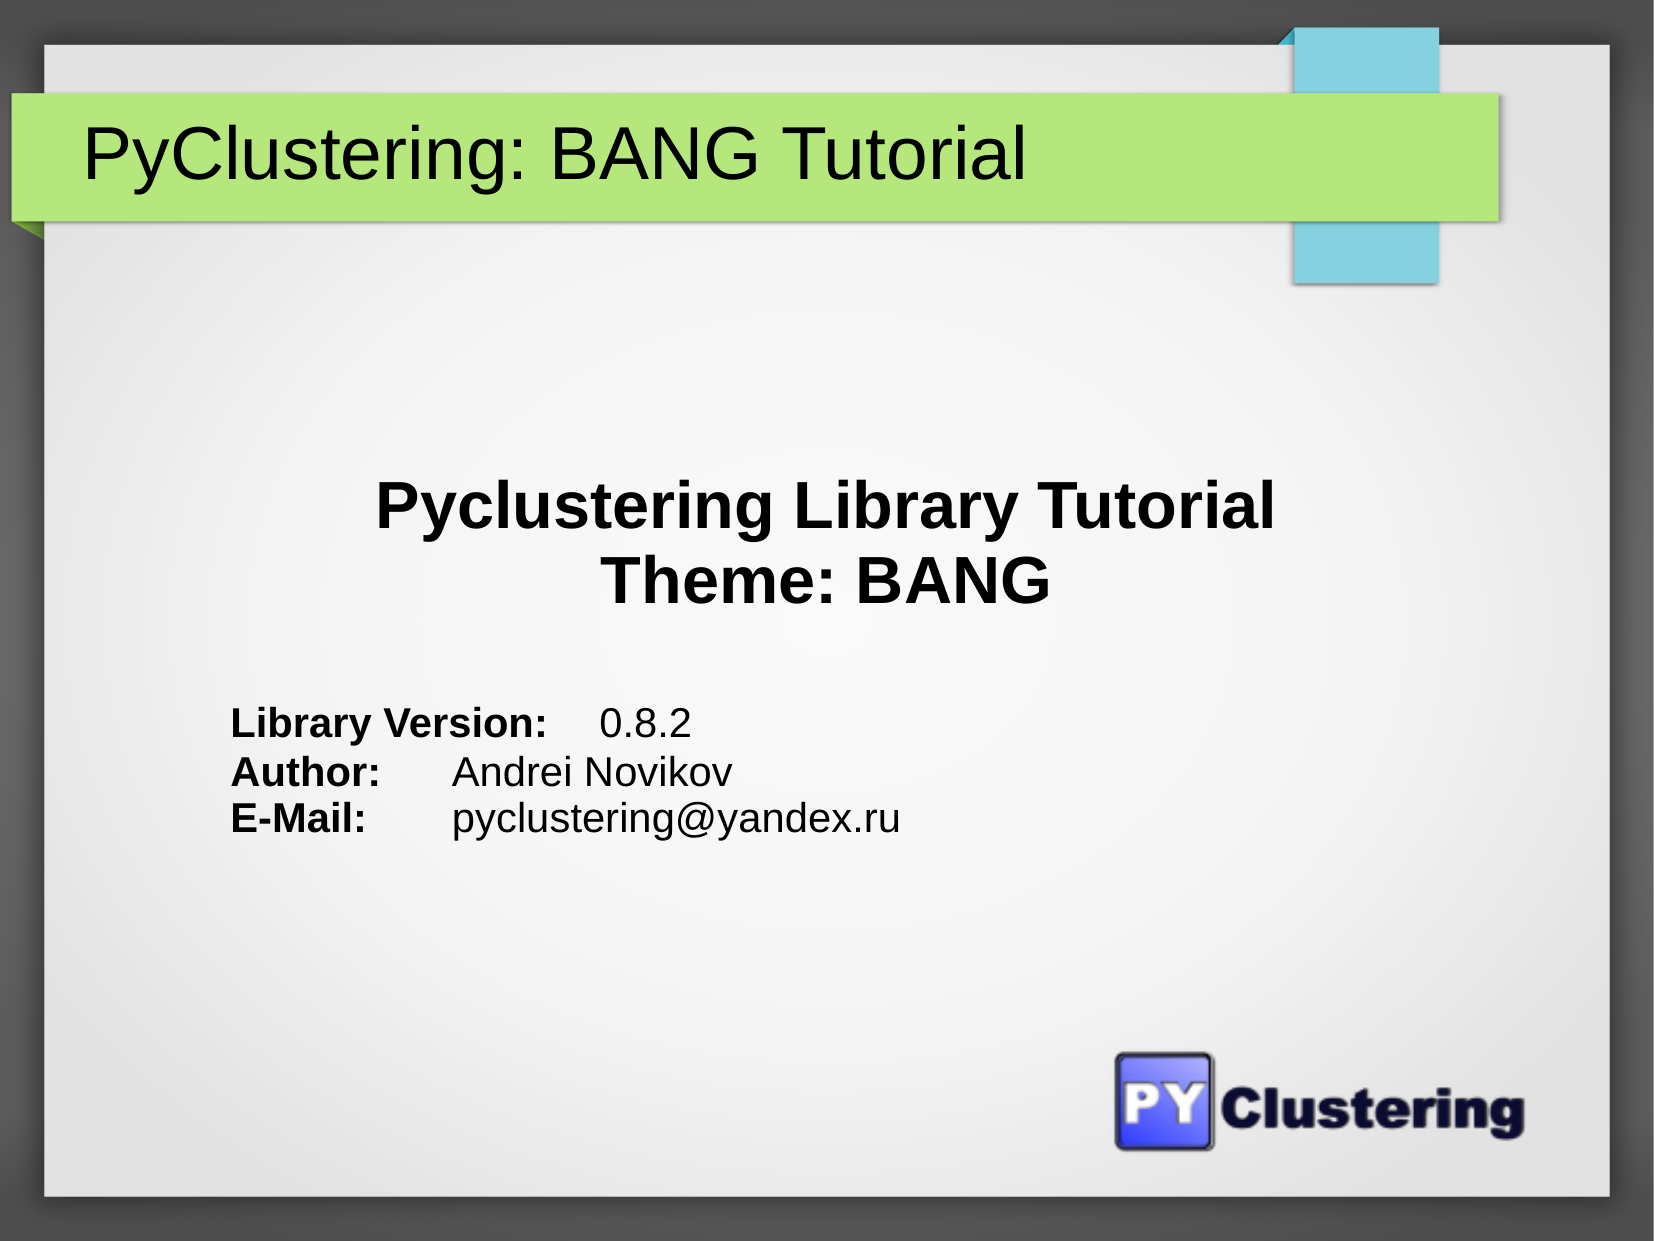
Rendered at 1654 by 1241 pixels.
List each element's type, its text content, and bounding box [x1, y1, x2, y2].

picture [0, 0, 1654, 1241]
title PyClustering: BANG Tutorial [82, 94, 1264, 213]
subtitle Pyclustering Library Tutorial Theme: BANG Library Version: 0.8.2 Author: Andrei Novikov E-Mail: pyclustering@yandex.ru [82, 295, 1571, 1015]
